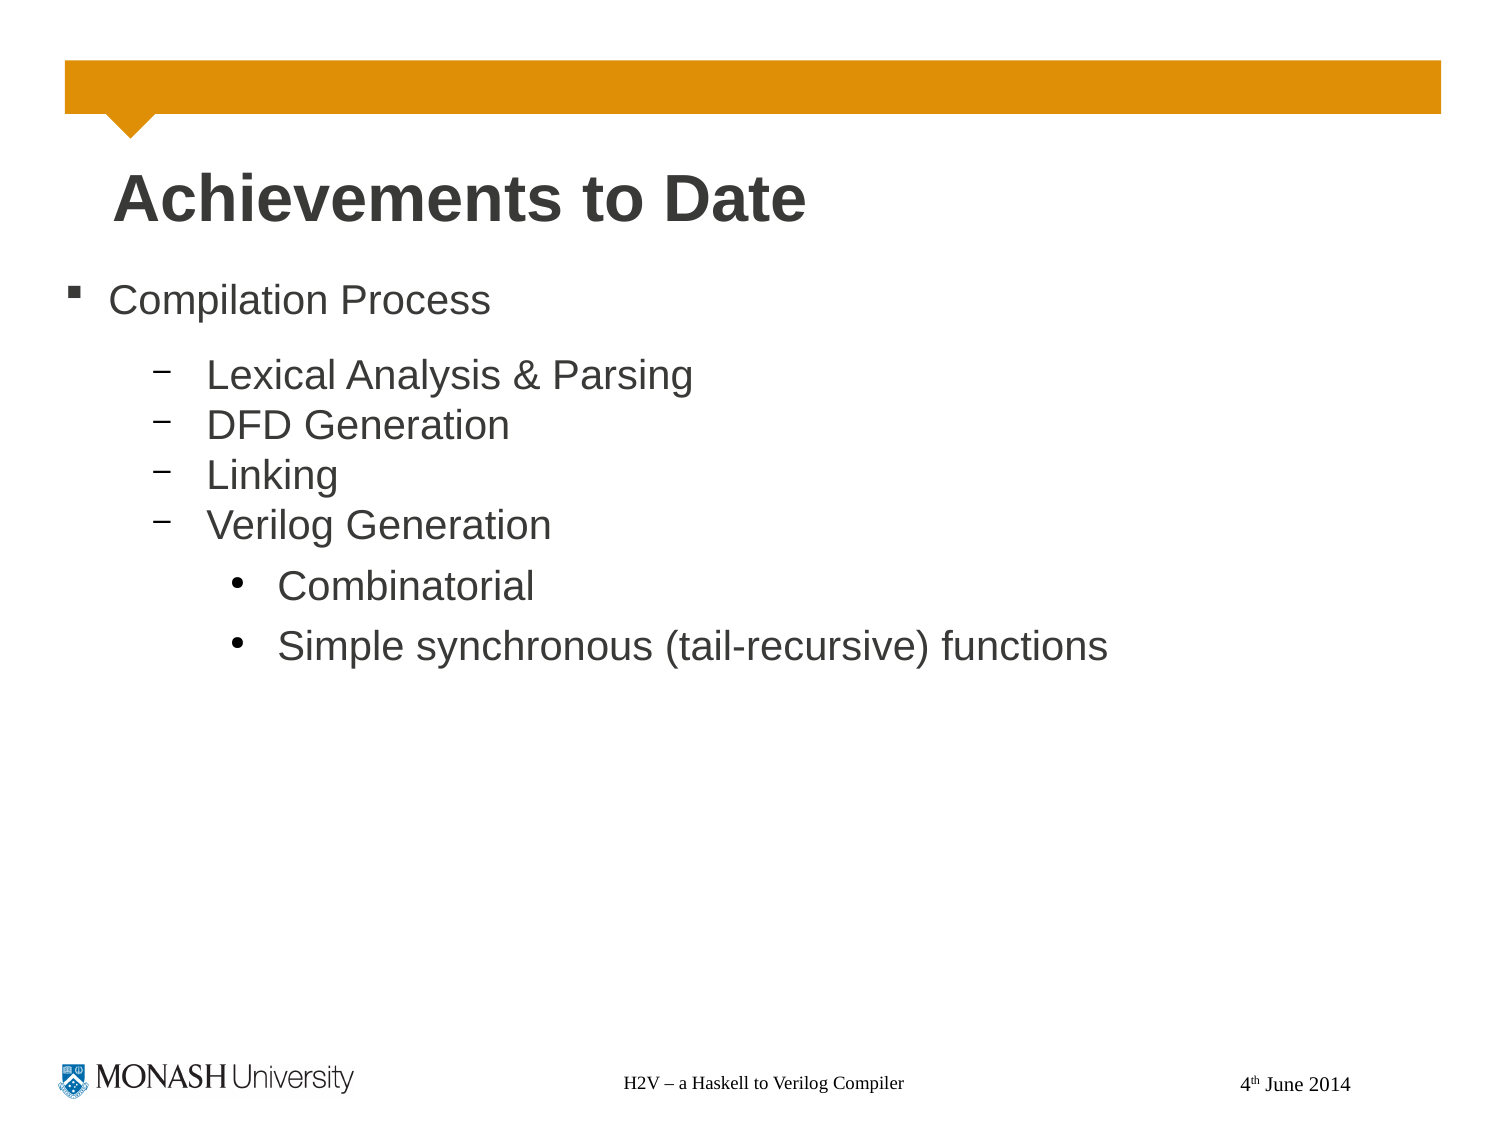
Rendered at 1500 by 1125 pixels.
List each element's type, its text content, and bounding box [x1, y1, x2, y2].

picture [58, 1064, 354, 1099]
title Achievements to Date [112, 154, 1459, 256]
list Compilation Process Lexical Analysis & Parsing DFD Generation Linking Verilog Generation Combinatorial Simple synchronous (tail-recursive) functions [64, 272, 1450, 1053]
